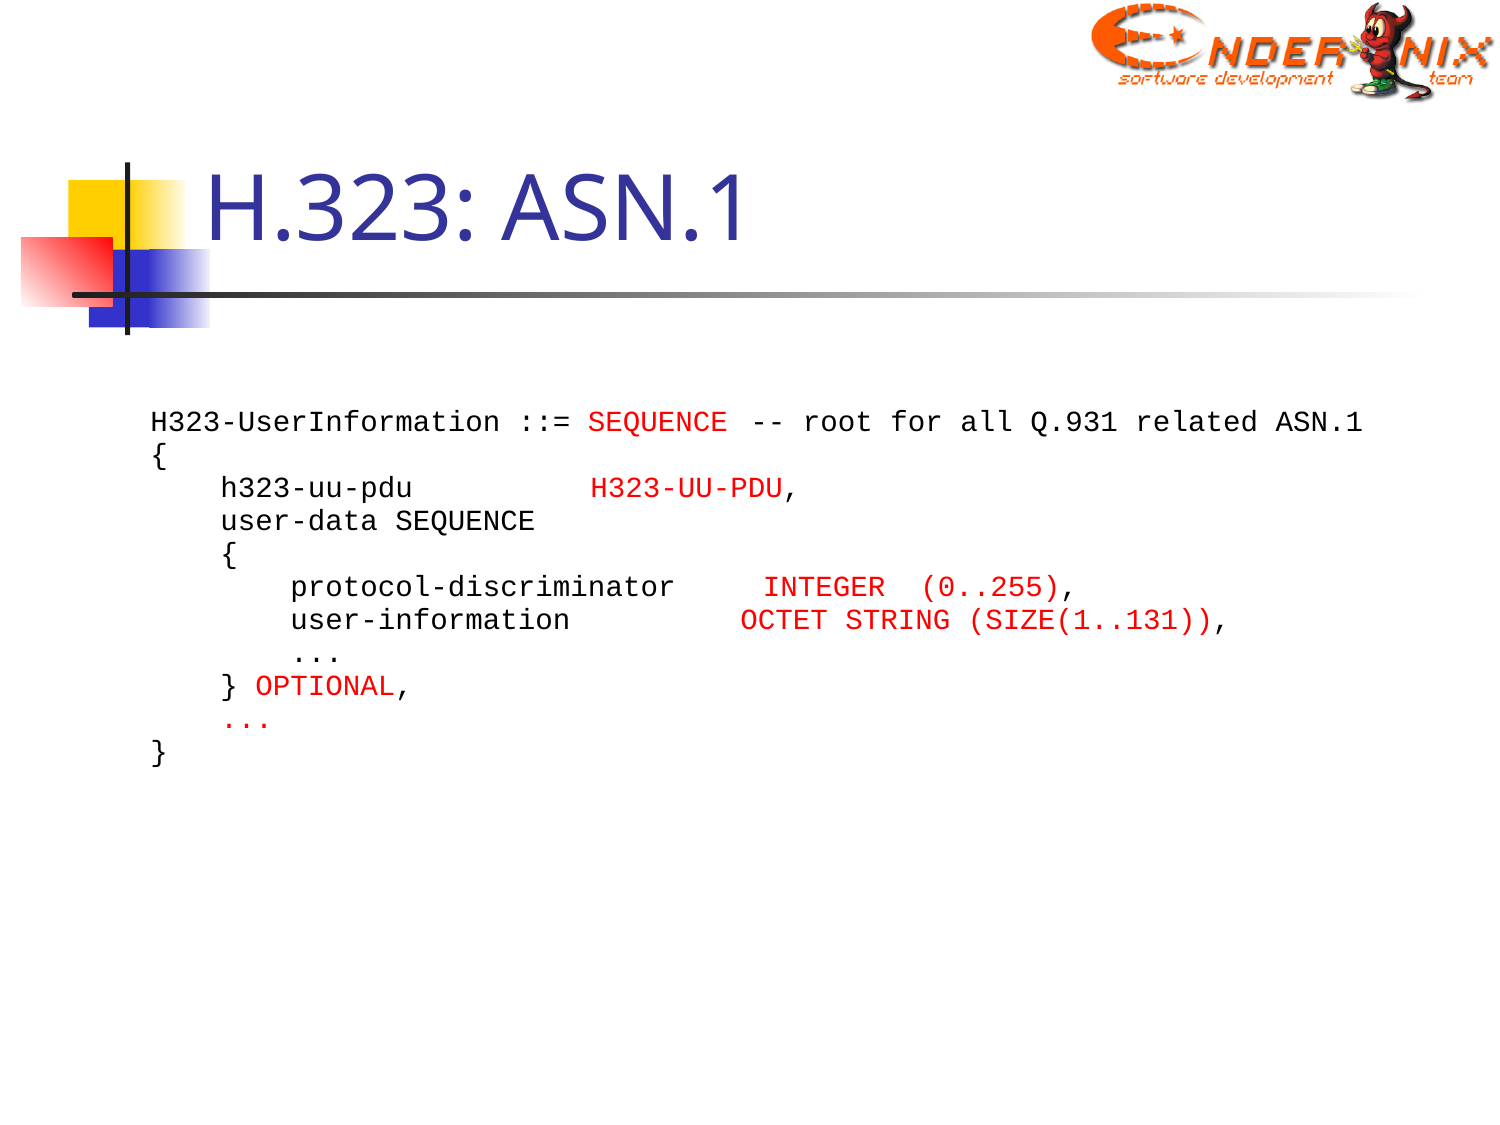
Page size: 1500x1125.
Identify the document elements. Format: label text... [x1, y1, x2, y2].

text_box H323-UserInformation ::= SEQUENCE -- root for all Q.931 related ASN.1 { h323-uu-pdu H323-UU-PDU, user-data SEQUENCE { protocol-discriminator INTEGER (0..255), user-information OCTET STRING (SIZE(1..131)), ... } OPTIONAL, ... } [135, 399, 1388, 779]
title H.323: ASN.1 [188, 35, 1468, 276]
picture [1069, 0, 1500, 105]
